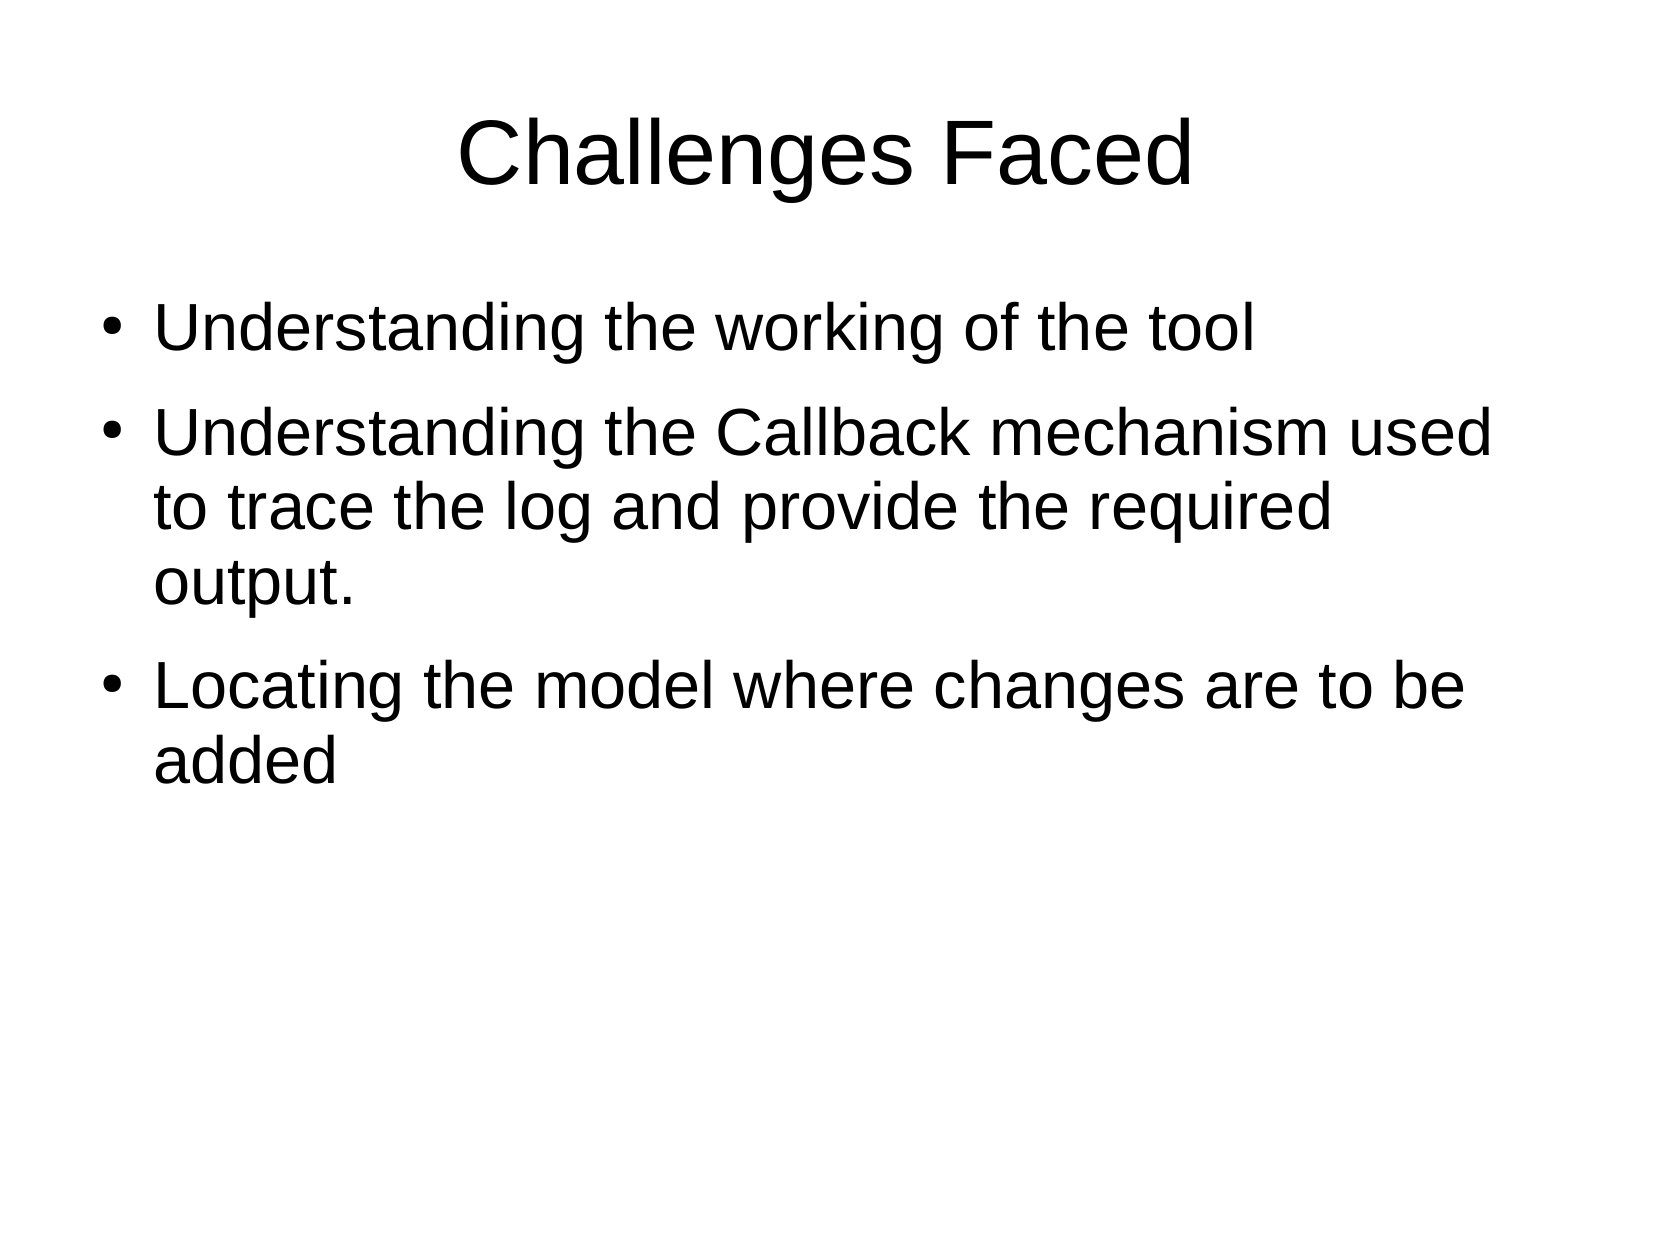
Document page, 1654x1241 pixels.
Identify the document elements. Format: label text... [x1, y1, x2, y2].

list Understanding the working of the tool Understanding the Callback mechanism used to trace the log and provide the required output. Locating the model where changes are to be added [82, 290, 1538, 1010]
title Challenges Faced [82, 49, 1571, 257]
